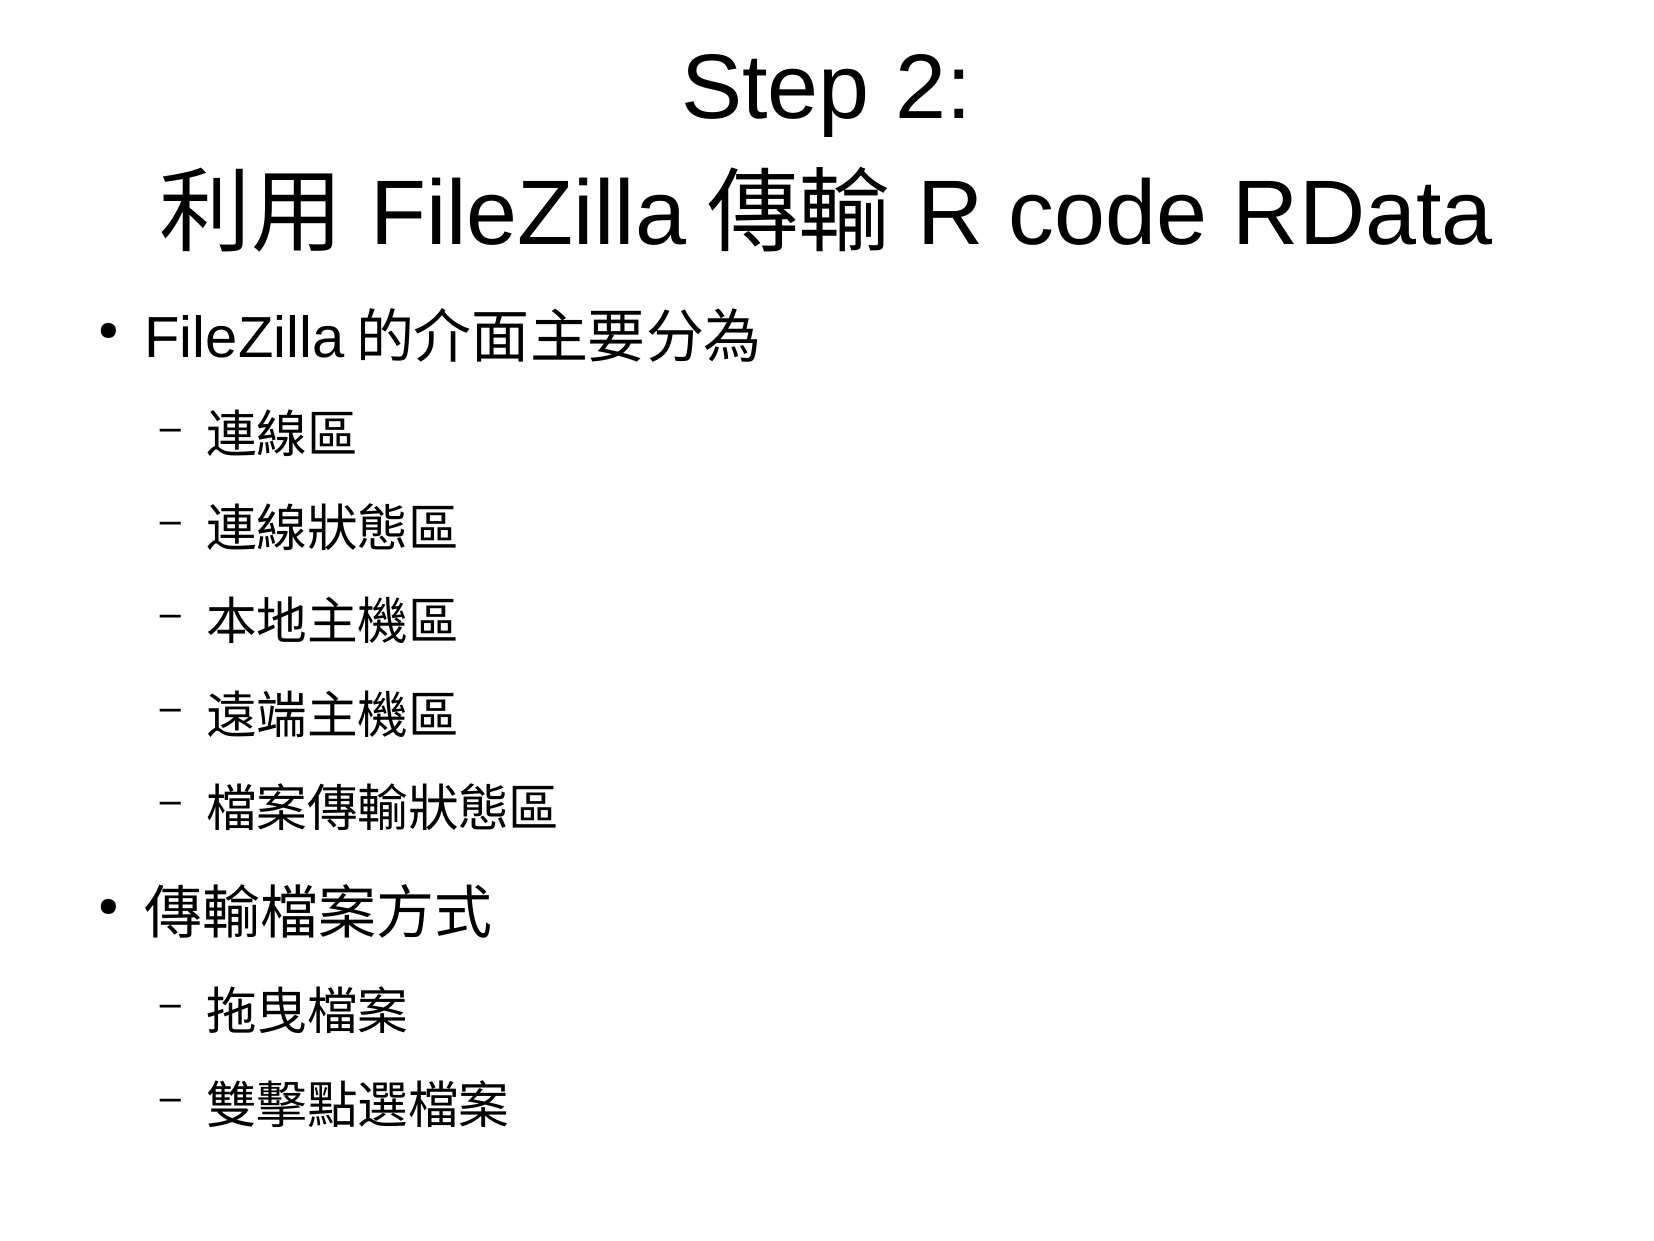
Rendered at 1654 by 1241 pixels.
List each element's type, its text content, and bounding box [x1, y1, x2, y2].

title Step 2: 利用FileZilla傳輸R code RData [82, 21, 1571, 285]
list FileZilla的介面主要分為 連線區 連線狀態區 本地主機區 遠端主機區 檔案傳輸狀態區 傳輸檔案方式 拖曳檔案 雙擊點選檔案 [82, 290, 1571, 1140]
